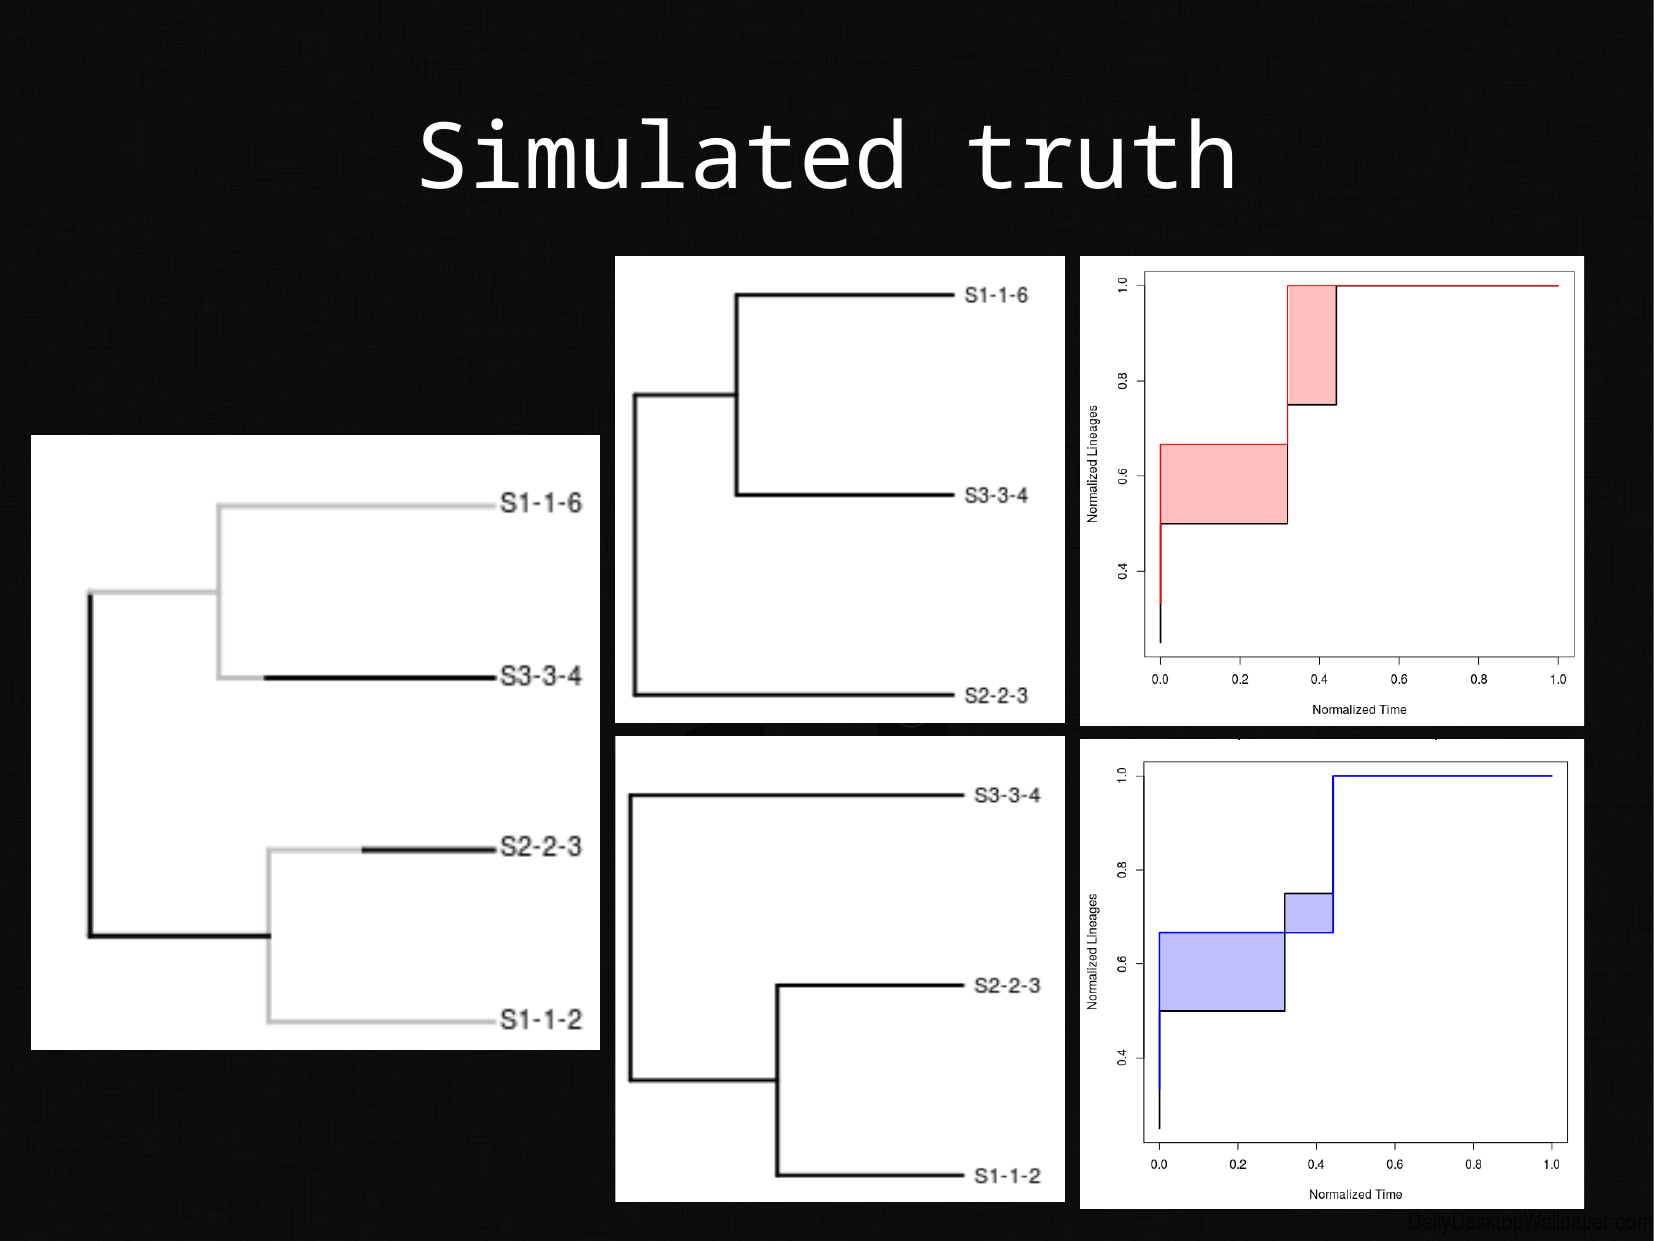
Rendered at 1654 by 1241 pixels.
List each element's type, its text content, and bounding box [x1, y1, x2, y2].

title Simulated truth [82, 49, 1571, 257]
picture [0, 0, 1654, 1241]
